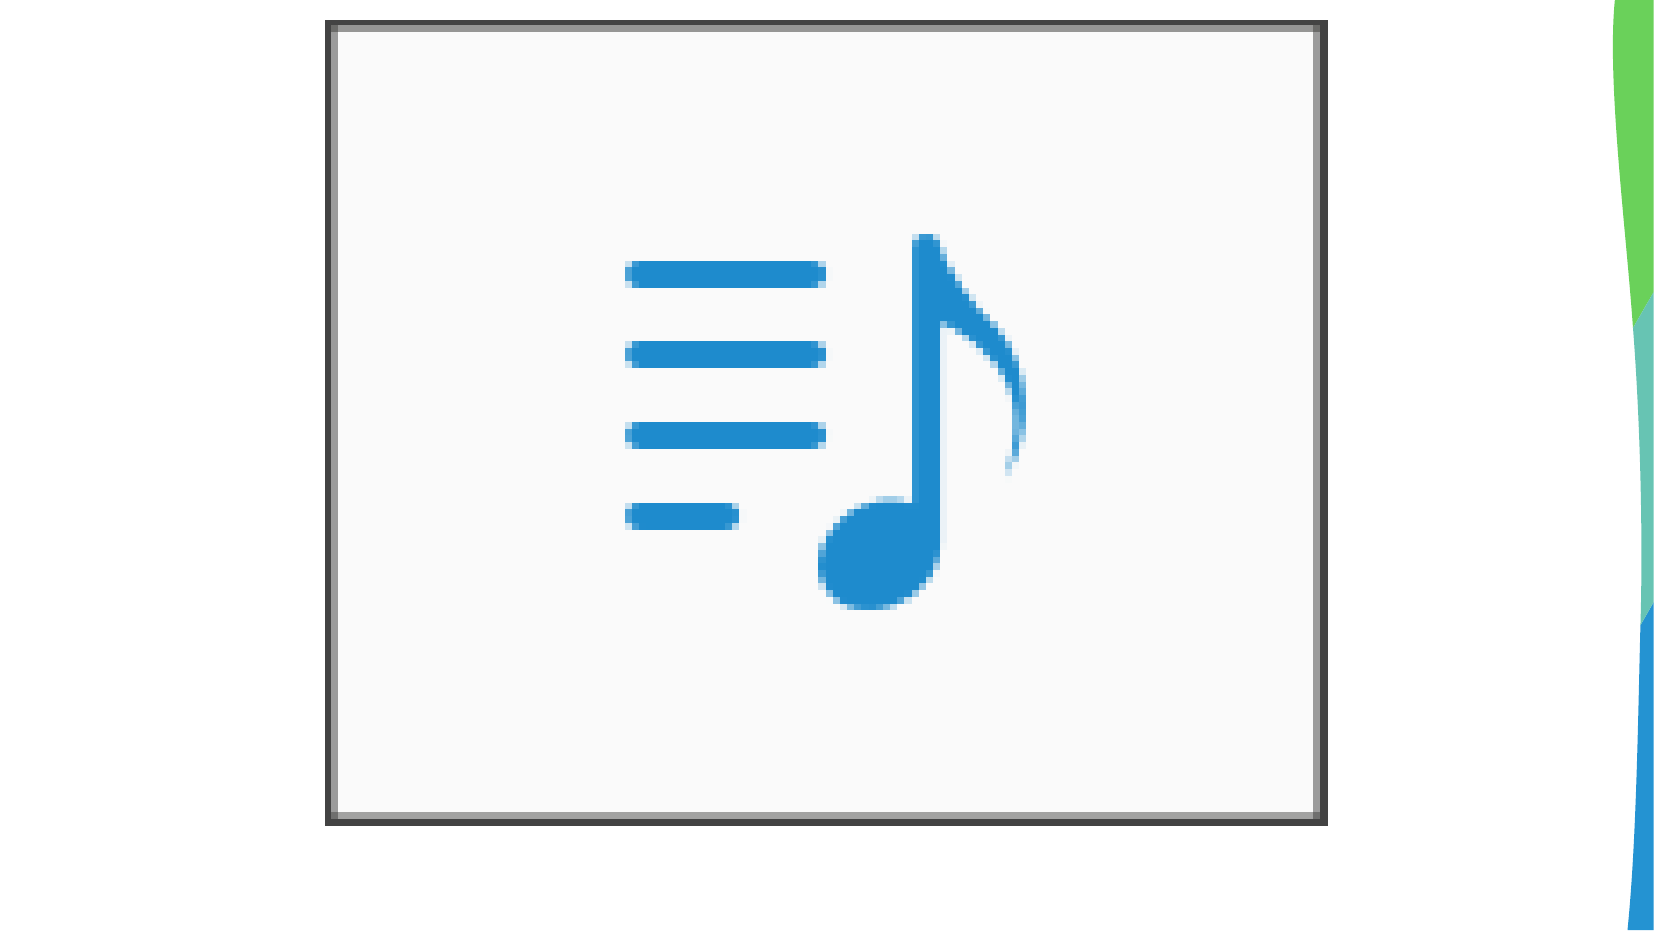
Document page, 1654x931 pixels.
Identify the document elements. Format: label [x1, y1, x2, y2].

text_box [324, 19, 1329, 827]
